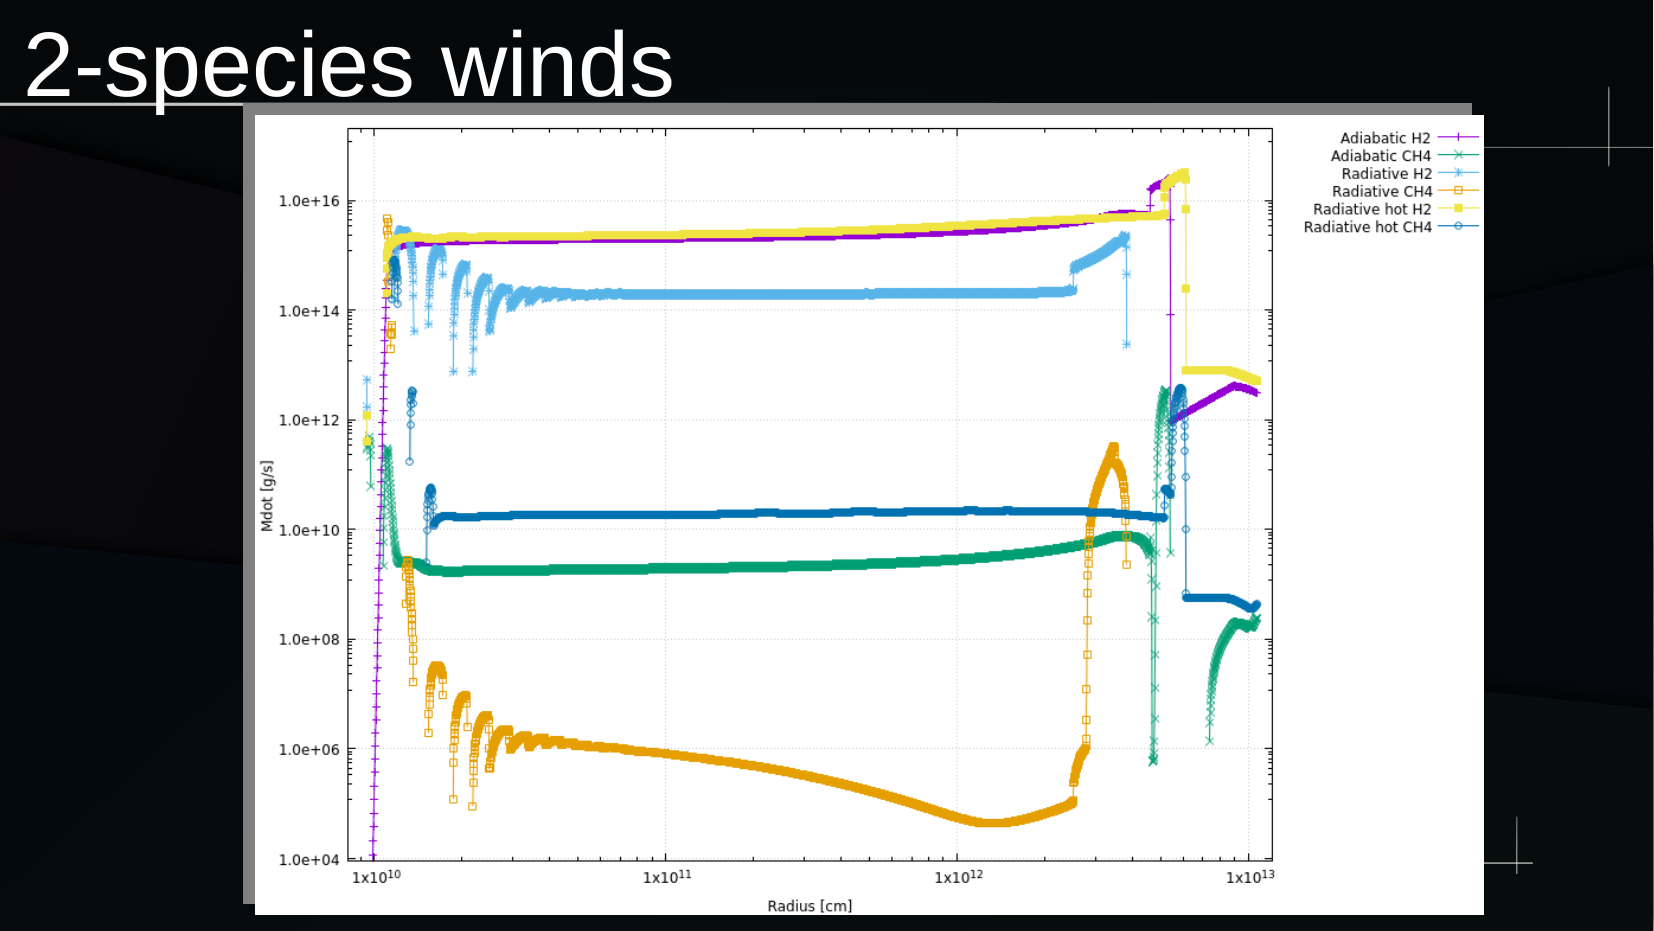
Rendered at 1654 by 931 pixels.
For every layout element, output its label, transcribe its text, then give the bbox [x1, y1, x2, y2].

picture [0, 0, 1654, 931]
title 2-species winds [23, 11, 1589, 119]
